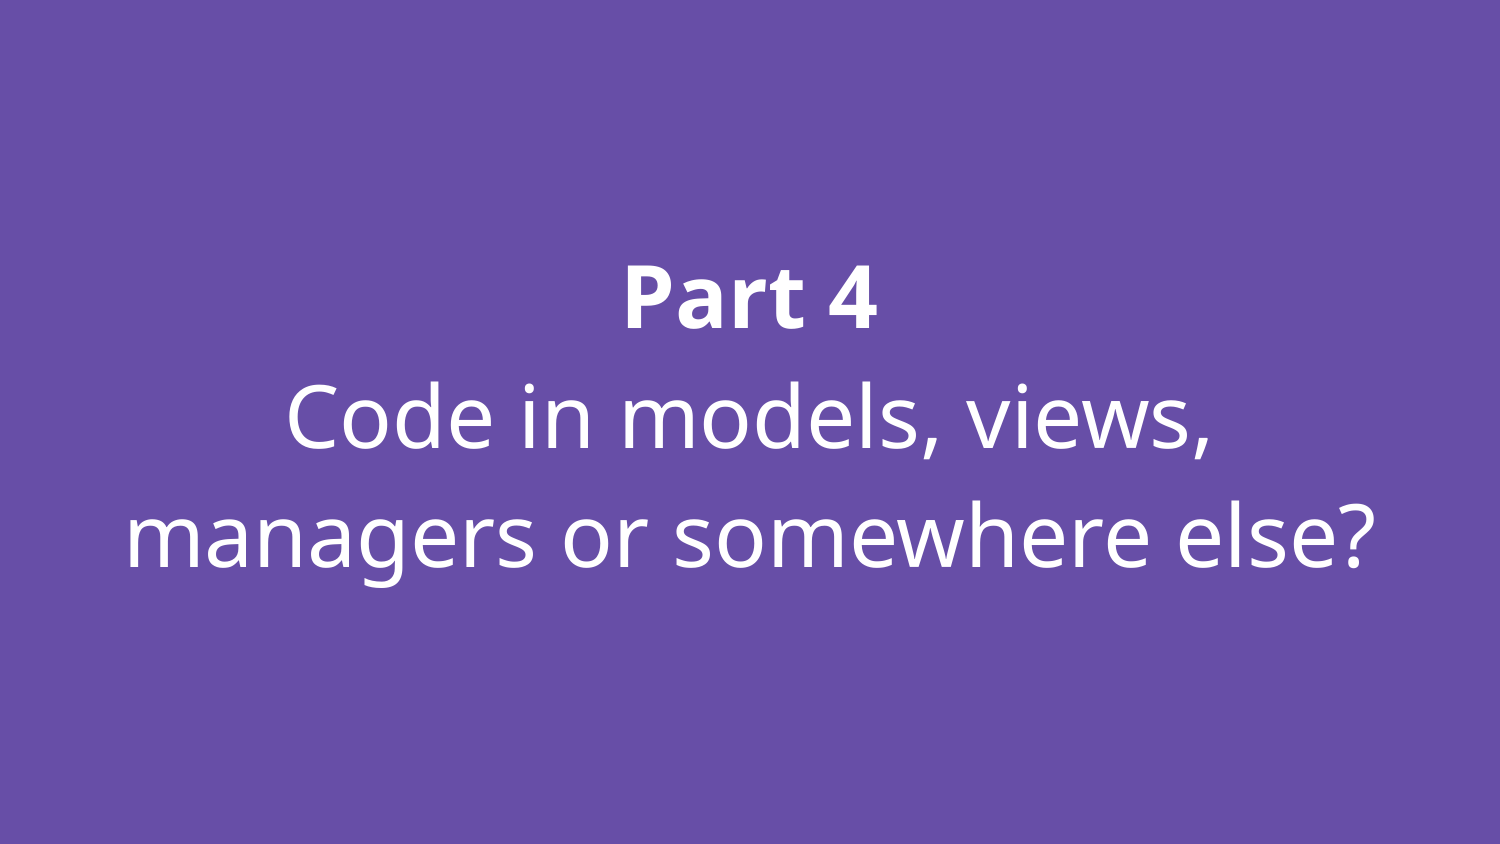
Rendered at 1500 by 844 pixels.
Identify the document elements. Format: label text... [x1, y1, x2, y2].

title Part 4 Code in models, views, managers or somewhere else? [75, 58, 1425, 771]
